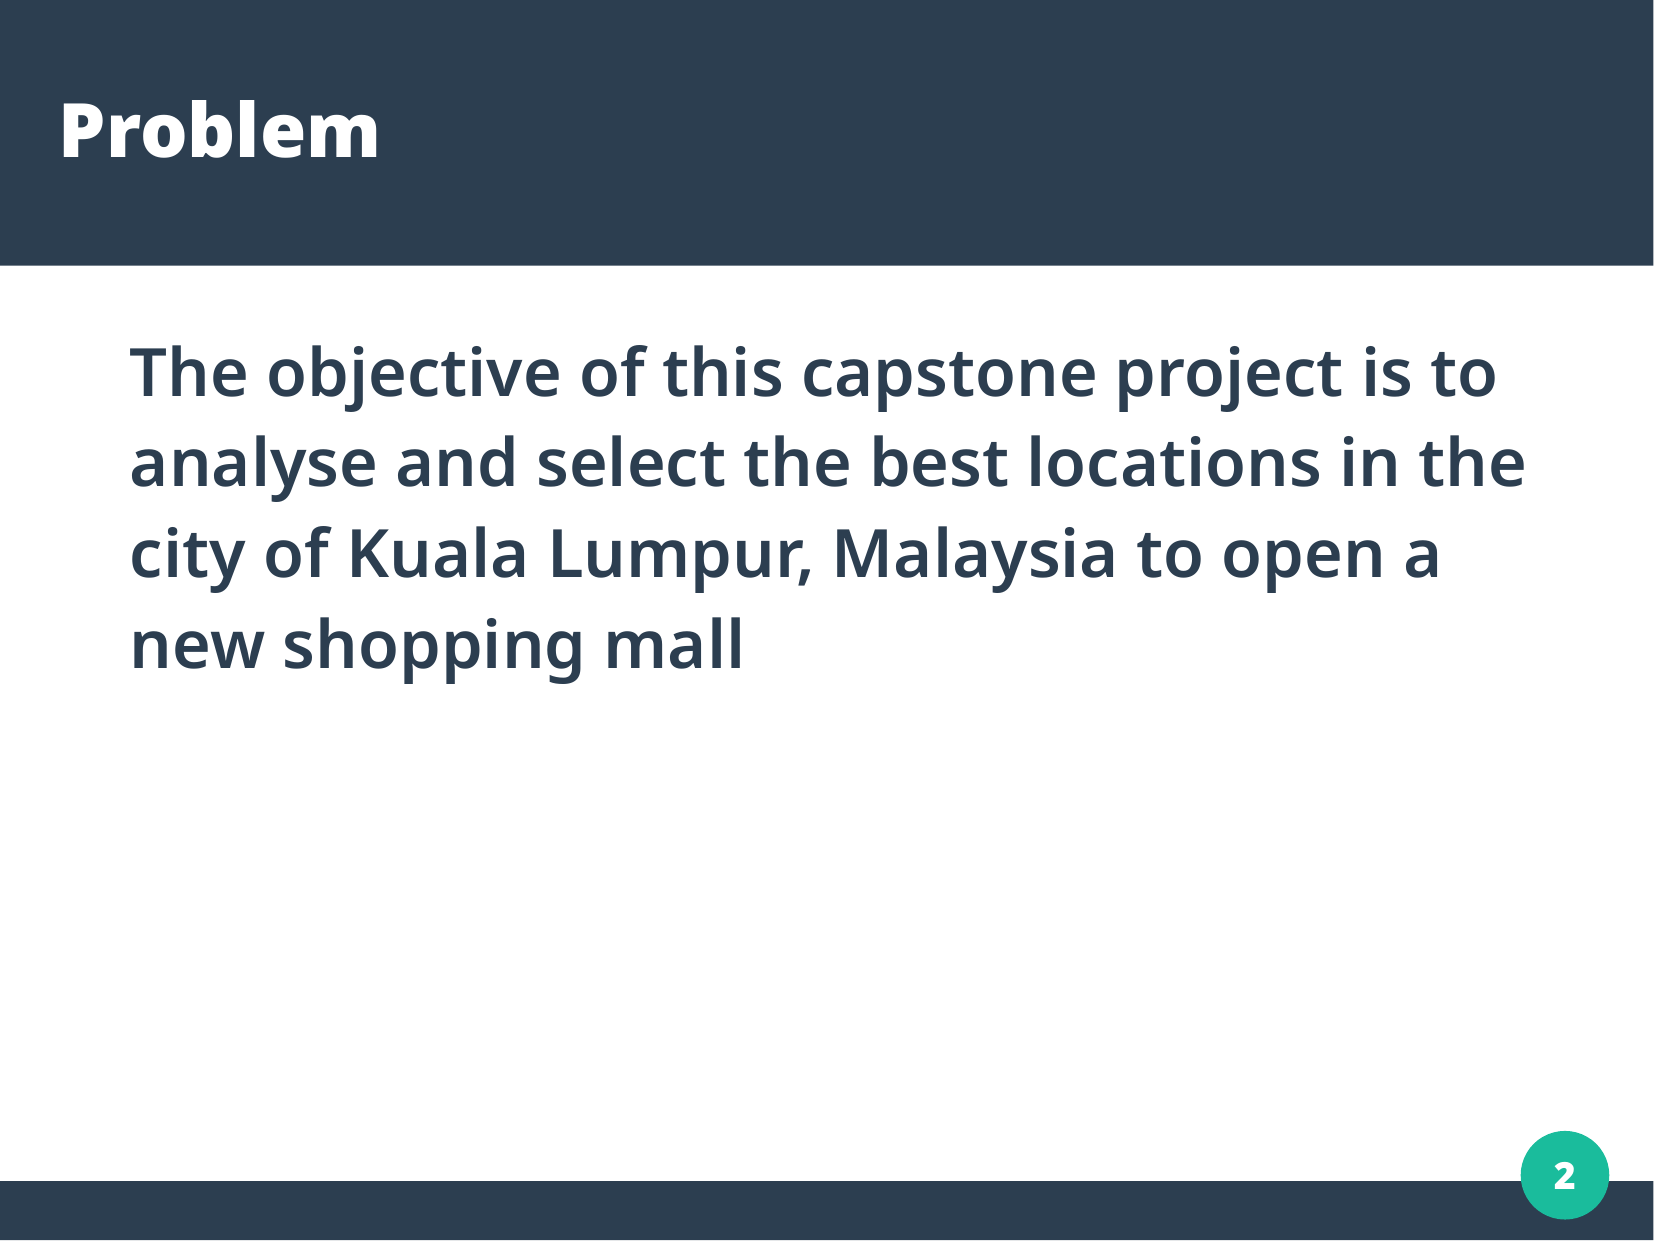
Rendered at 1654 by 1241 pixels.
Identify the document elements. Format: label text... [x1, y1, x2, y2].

list The objective of this capstone project is to analyse and select the best locations in the city of Kuala Lumpur, Malaysia to open a new shopping mall [59, 324, 1595, 1152]
title Problem [59, 49, 1595, 207]
